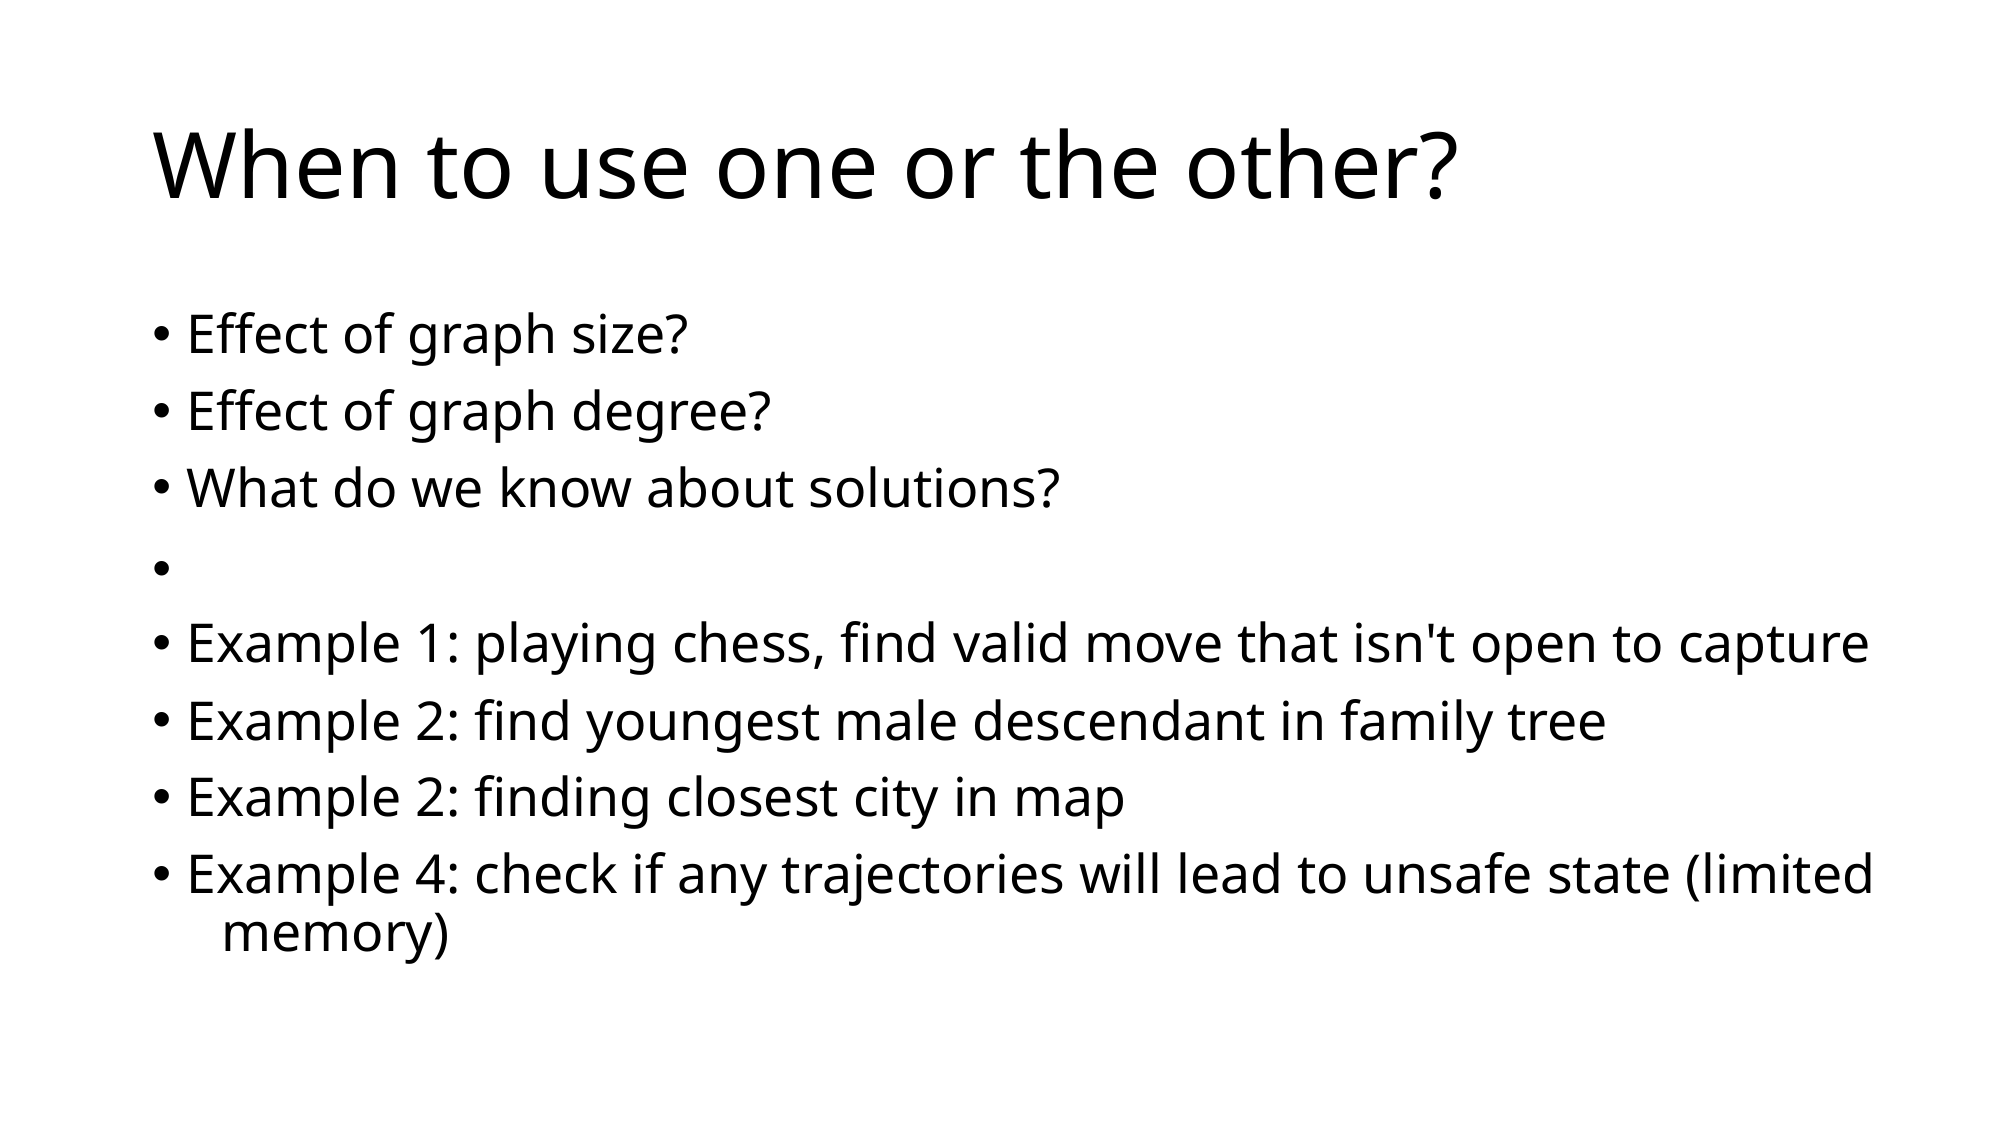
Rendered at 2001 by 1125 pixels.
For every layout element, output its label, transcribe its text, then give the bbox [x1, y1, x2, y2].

list Effect of graph size? Effect of graph degree? What do we know about solutions? Example 1: playing chess, find valid move that isn't open to capture Example 2: find youngest male descendant in family tree Example 2: finding closest city in map Example 4: check if any trajectories will lead to unsafe state (limited memory) [137, 299, 1908, 1014]
title When to use one or the other? [137, 59, 1863, 278]
